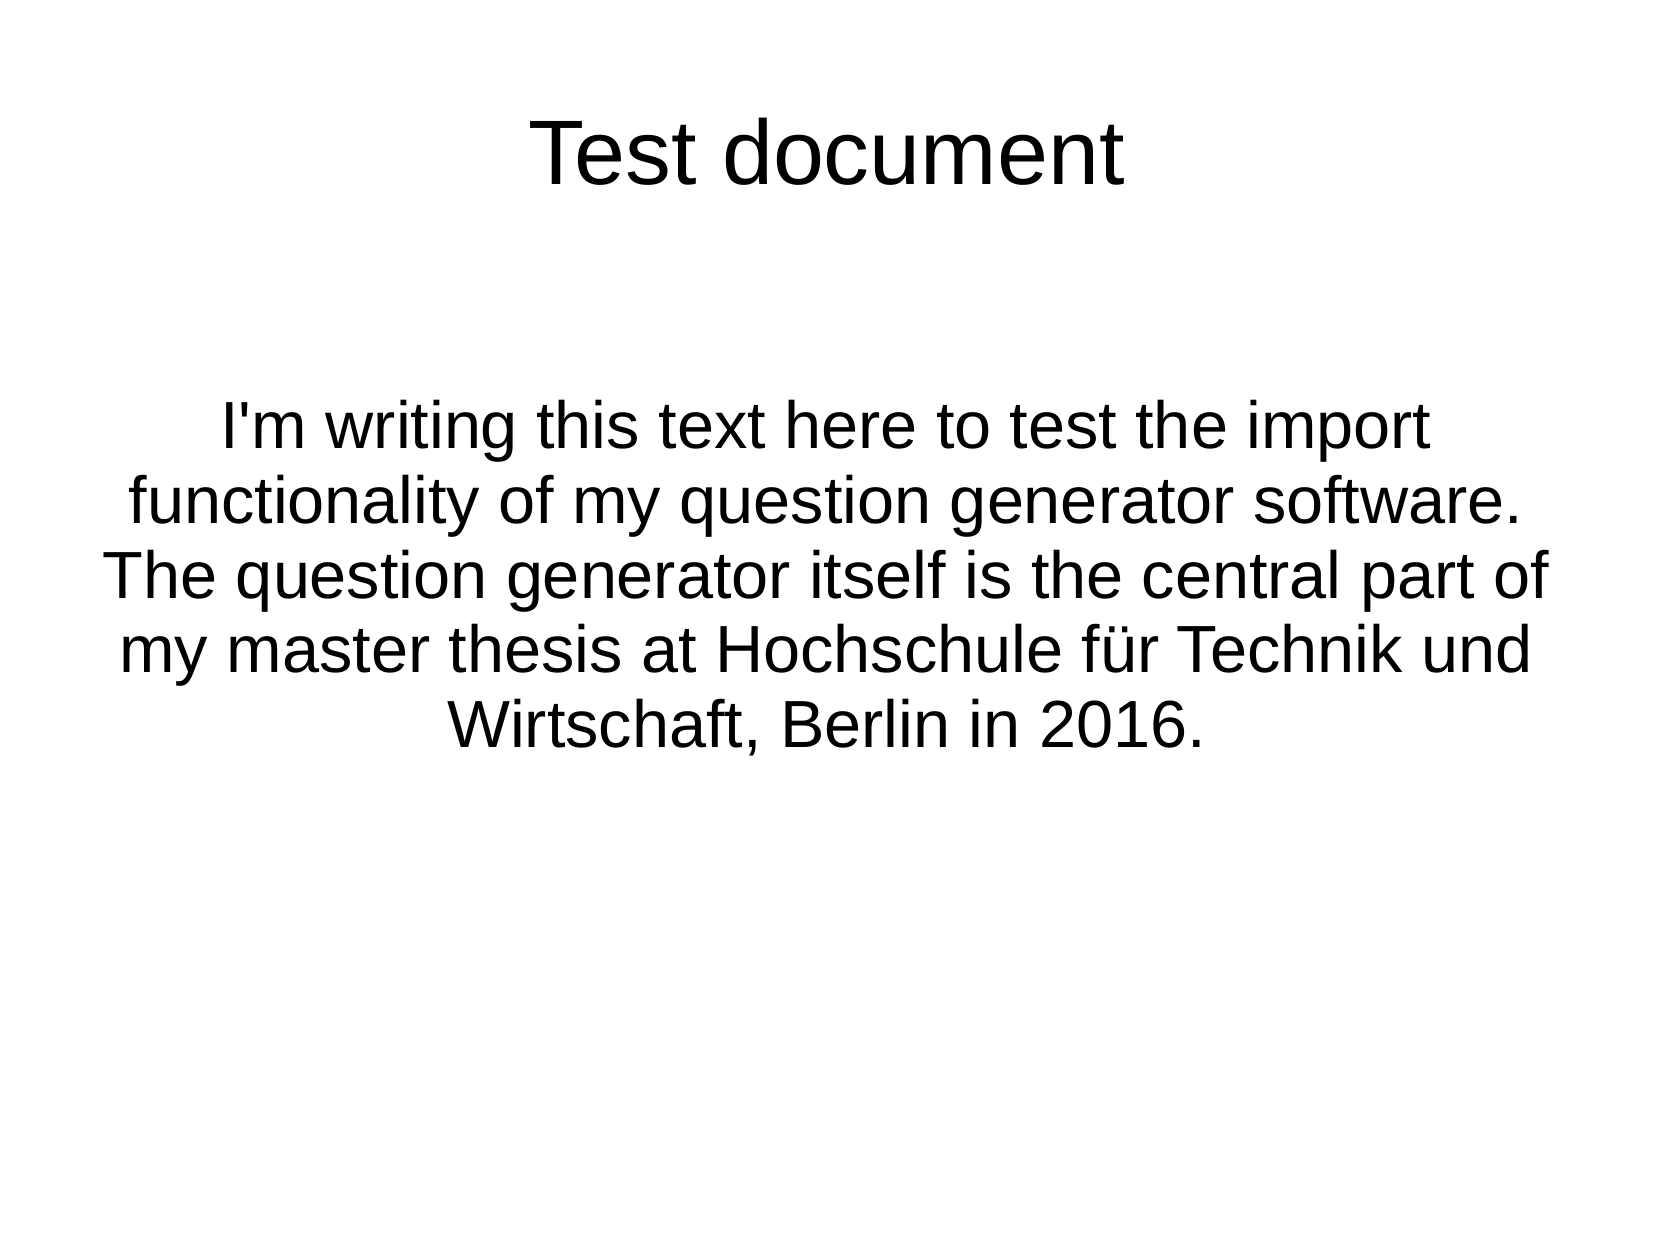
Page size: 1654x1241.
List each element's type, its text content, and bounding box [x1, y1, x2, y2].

subtitle I'm writing this text here to test the import functionality of my question generator software. The question generator itself is the central part of my master thesis at Hochschule für Technik und Wirtschaft, Berlin in 2016. [82, 290, 1571, 1010]
title Test document [82, 49, 1571, 257]
